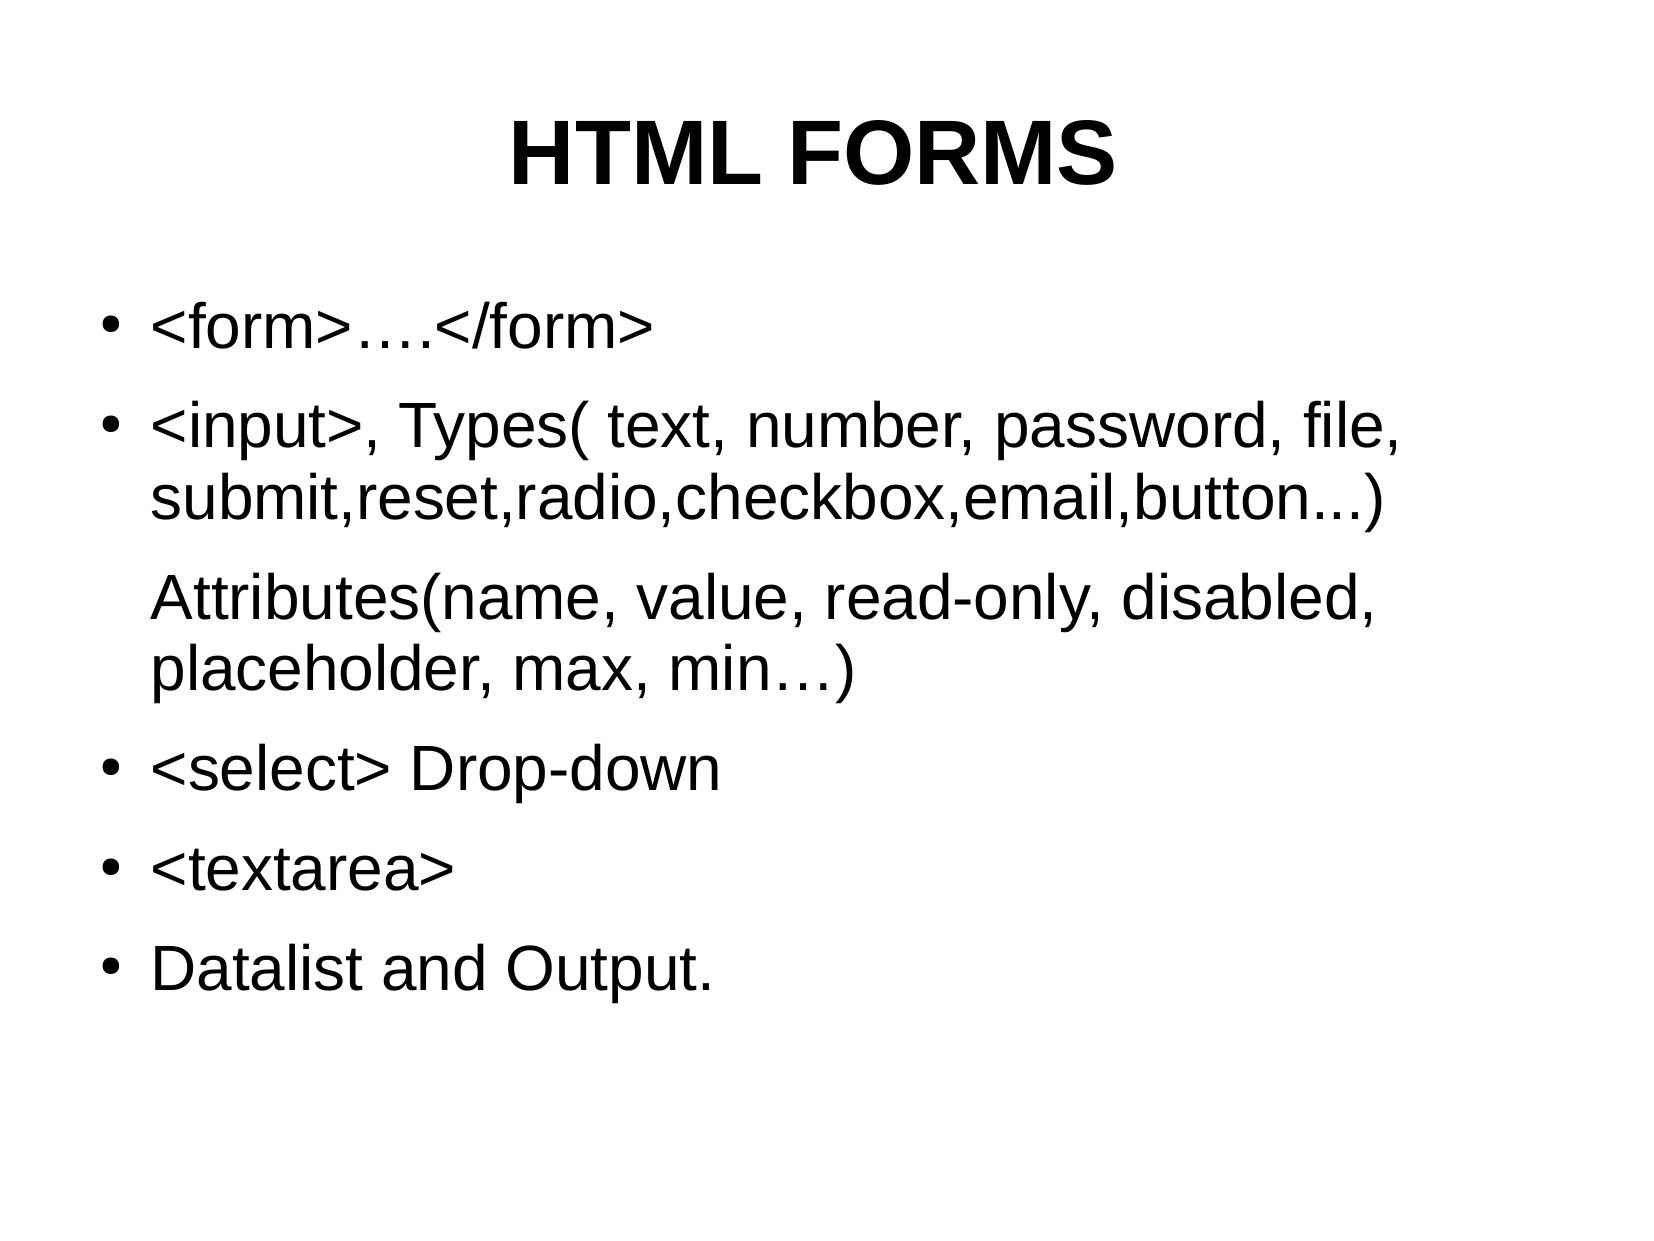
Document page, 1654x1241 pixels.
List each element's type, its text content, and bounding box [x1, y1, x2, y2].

title HTML FORMS [82, 49, 1571, 257]
list <form>….</form> <input>, Types( text, number, password, file, submit,reset,radio,checkbox,email,button...) Attributes(name, value, read-only, disabled, placeholder, max, min…) <select> Drop-down <textarea> Datalist and Output. [82, 290, 1571, 1010]
